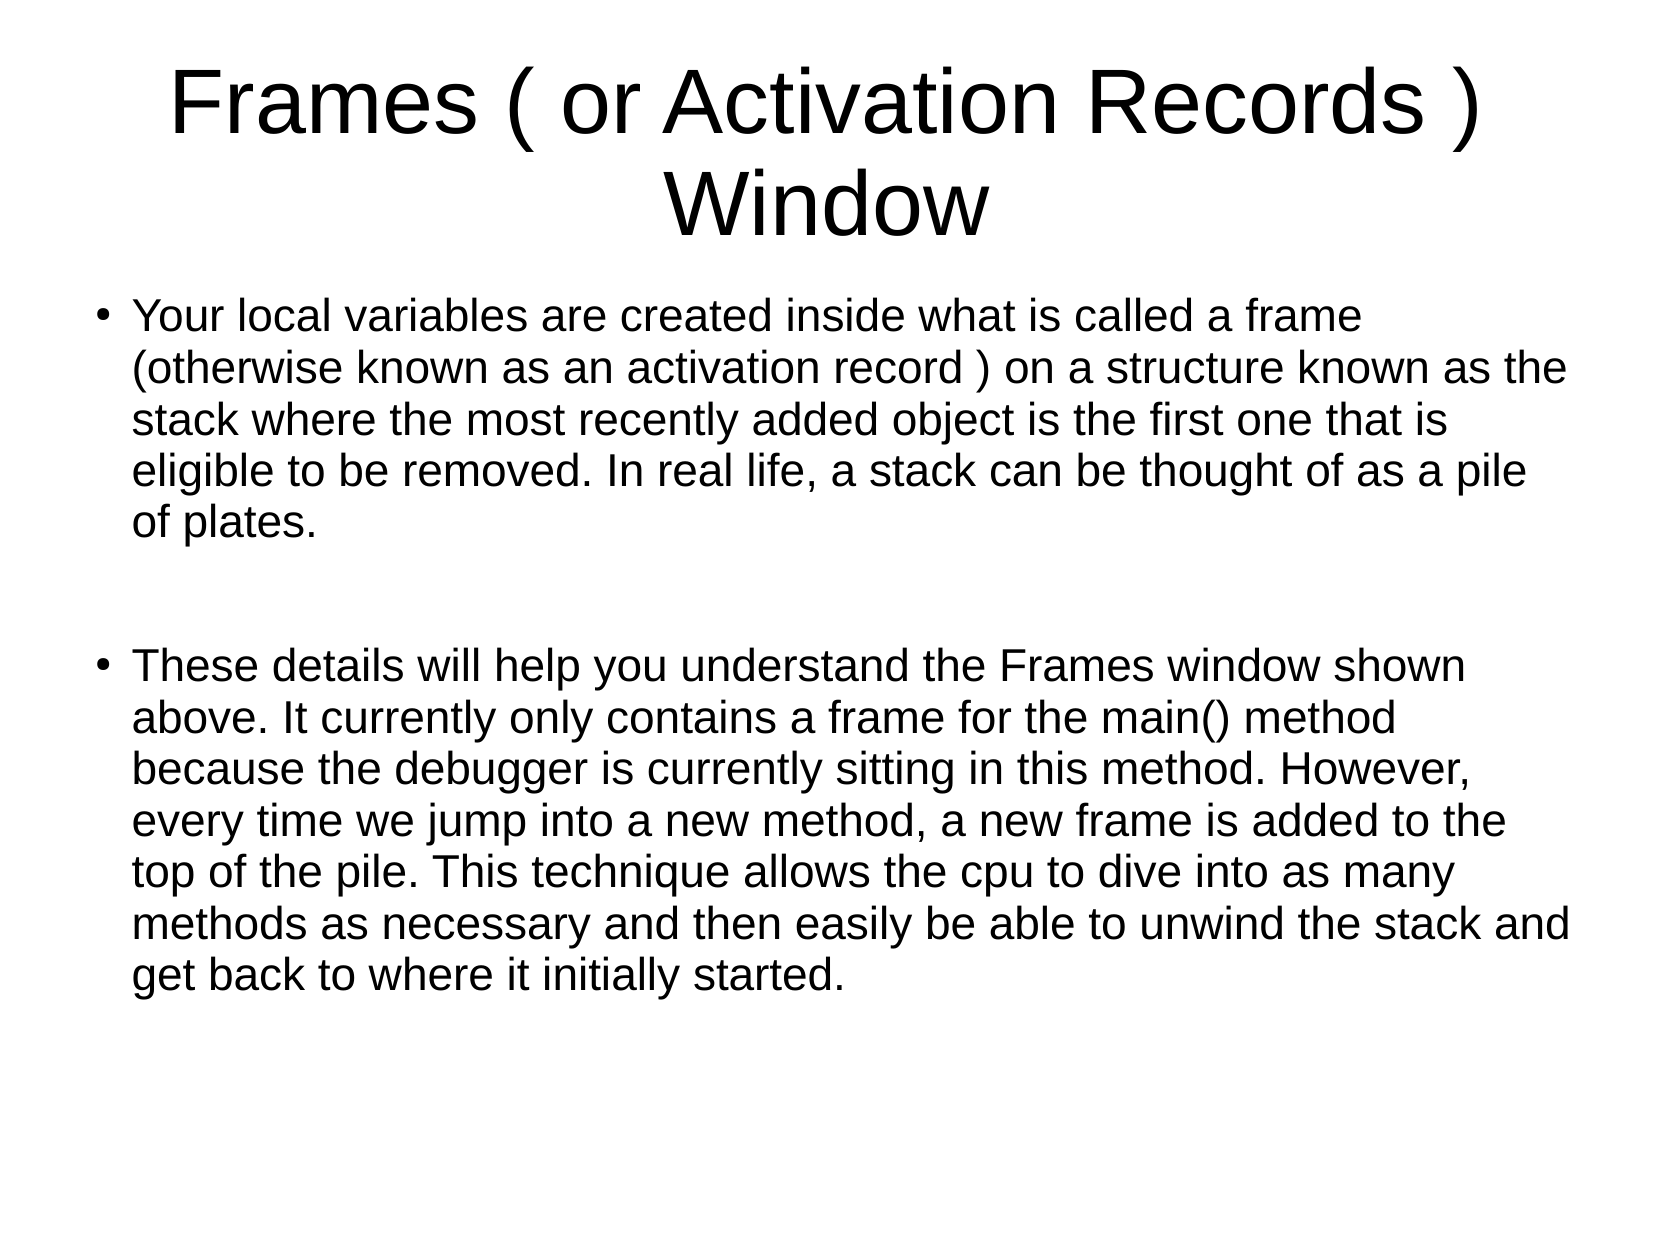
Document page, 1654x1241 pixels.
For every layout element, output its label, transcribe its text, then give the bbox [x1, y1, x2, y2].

list Your local variables are created inside what is called a frame (otherwise known as an activation record ) on a structure known as the stack where the most recently added object is the first one that is eligible to be removed. In real life, a stack can be thought of as a pile of plates. These details will help you understand the Frames window shown above. It currently only contains a frame for the main() method because the debugger is currently sitting in this method. However, every time we jump into a new method, a new frame is added to the top of the pile. This technique allows the cpu to dive into as many methods as necessary and then easily be able to unwind the stack and get back to where it initially started. [82, 290, 1571, 1010]
title Frames ( or Activation Records ) Window [82, 49, 1571, 257]
